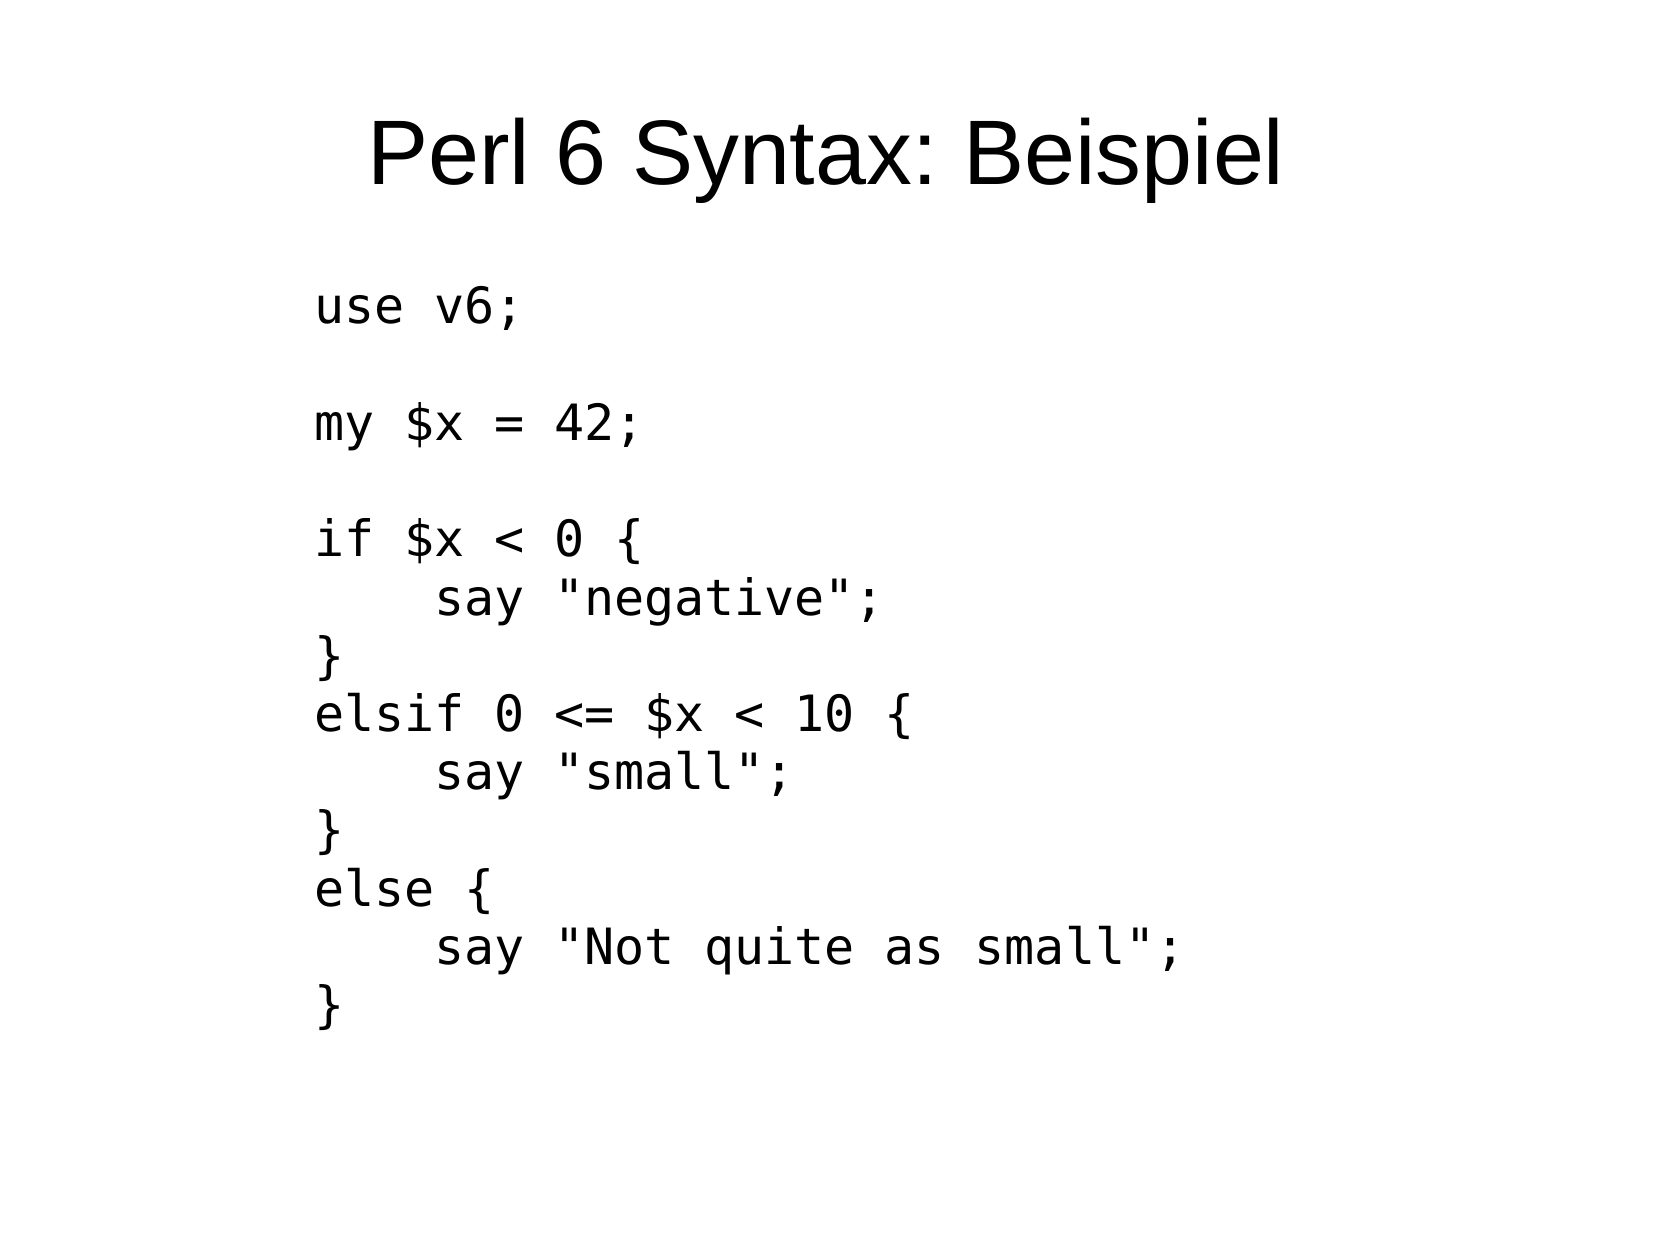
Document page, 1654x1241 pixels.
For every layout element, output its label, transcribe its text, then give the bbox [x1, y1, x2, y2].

text_box use v6; my $x = 42; if $x < 0 { say "negative"; } elsif 0 <= $x < 10 { say "small"; } else { say "Not quite as small"; } [300, 270, 1366, 1042]
title Perl 6 Syntax: Beispiel [82, 49, 1571, 257]
